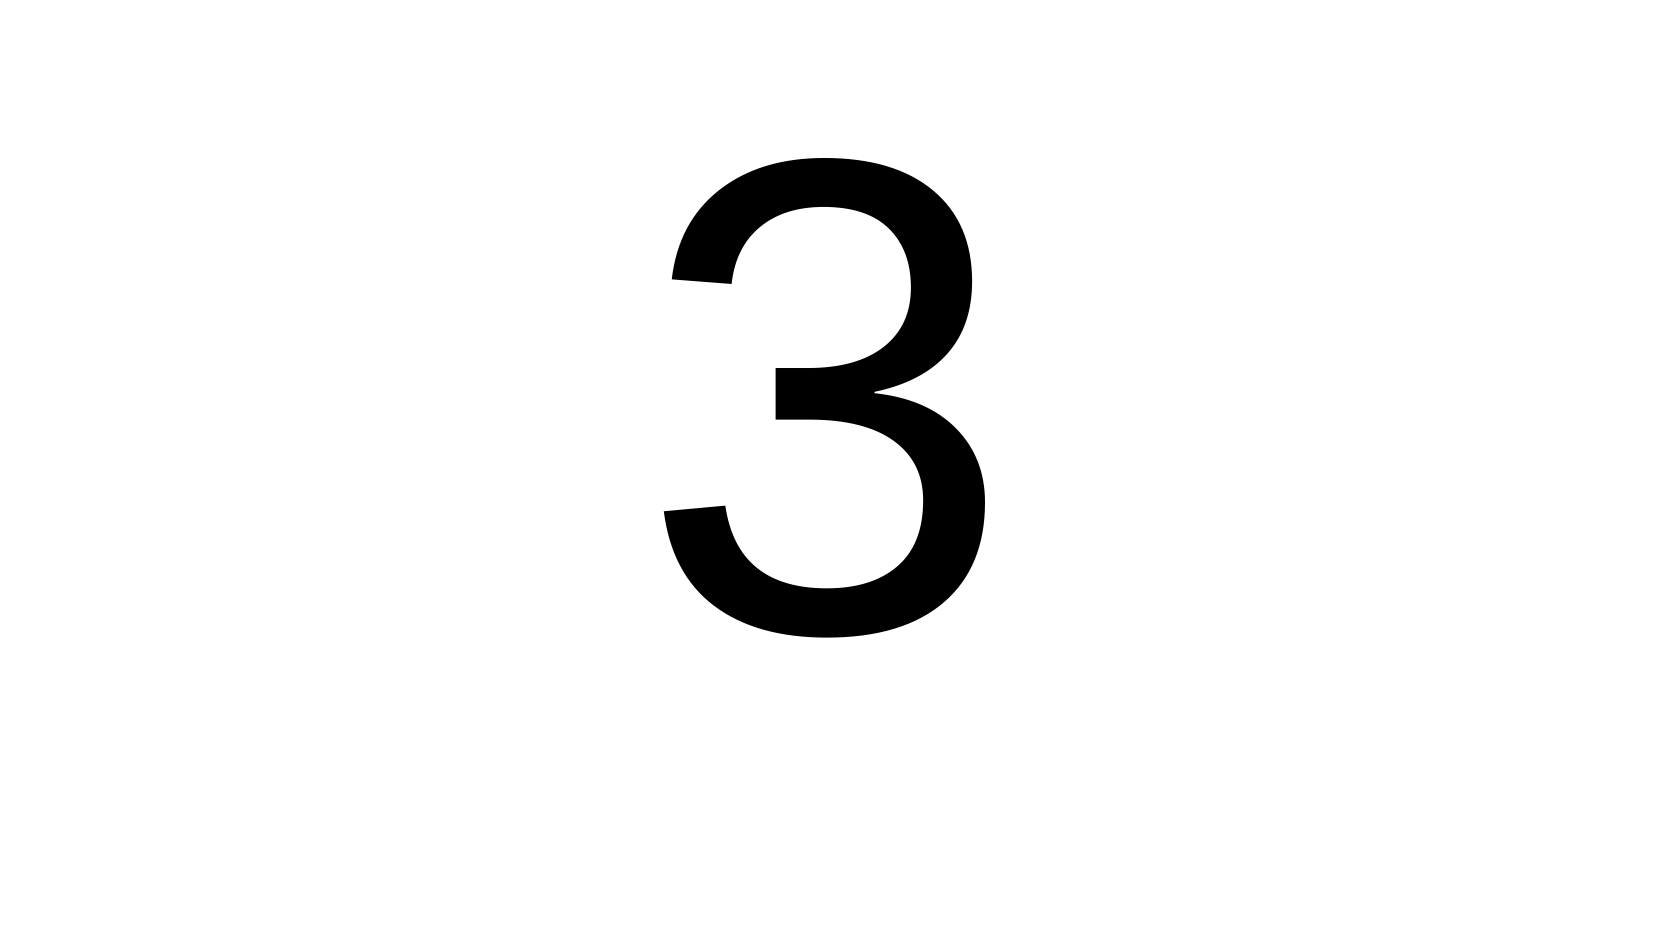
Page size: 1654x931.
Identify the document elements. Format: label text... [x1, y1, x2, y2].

subtitle 3 [82, 18, 1571, 776]
